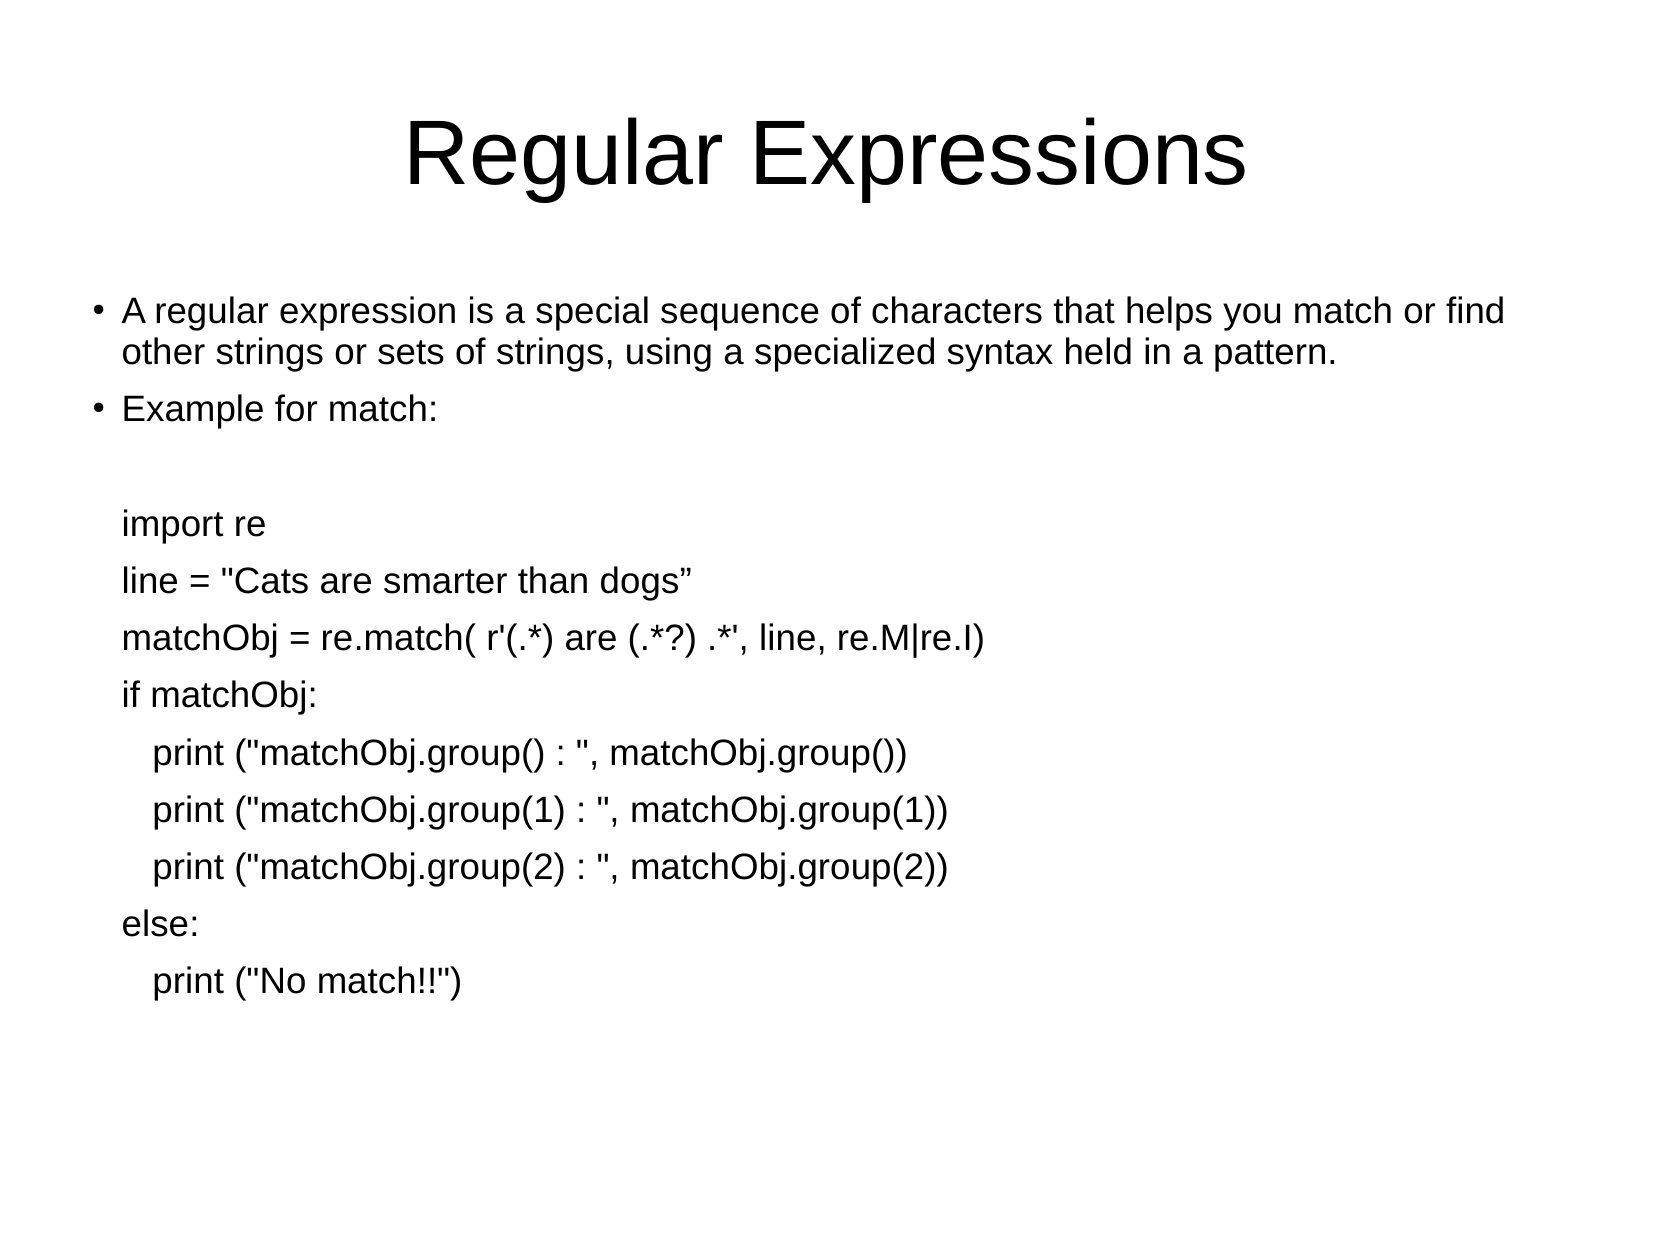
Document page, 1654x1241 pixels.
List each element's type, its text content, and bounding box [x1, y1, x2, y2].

title Regular Expressions [82, 49, 1571, 257]
list A regular expression is a special sequence of characters that helps you match or find other strings or sets of strings, using a specialized syntax held in a pattern. Example for match: import re line = "Cats are smarter than dogs” matchObj = re.match( r'(.*) are (.*?) .*', line, re.M|re.I) if matchObj: print ("matchObj.group() : ", matchObj.group()) print ("matchObj.group(1) : ", matchObj.group(1)) print ("matchObj.group(2) : ", matchObj.group(2)) else: print ("No match!!") [82, 290, 1571, 1010]
